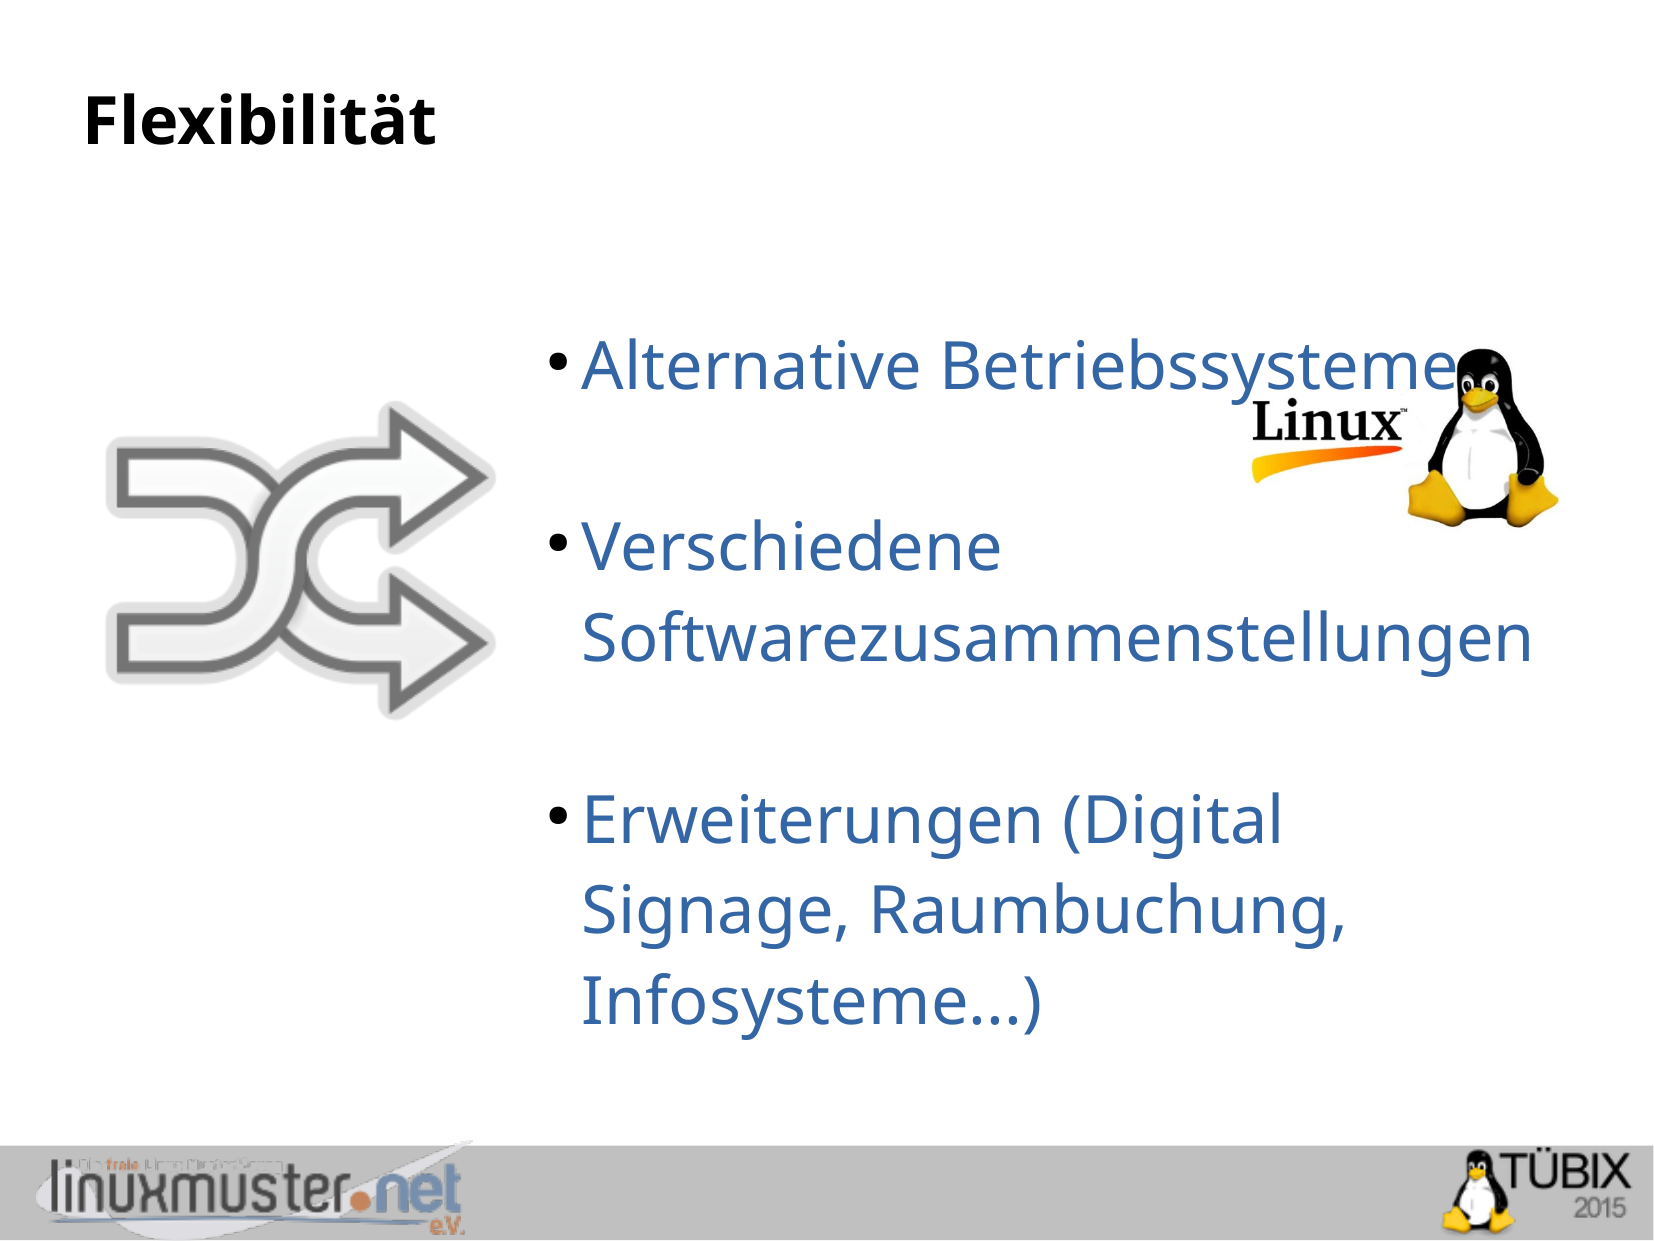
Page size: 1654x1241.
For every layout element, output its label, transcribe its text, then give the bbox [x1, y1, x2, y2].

title Flexibilität [82, 49, 1571, 189]
picture [36, 1140, 473, 1241]
text_box Alternative Betriebssysteme Verschiedene Softwarezusammenstellungen Erweiterungen (Digital Signage, Raumbuchung, Infosysteme...) [531, 310, 1560, 851]
picture [1440, 1146, 1642, 1238]
picture [23, 271, 591, 839]
